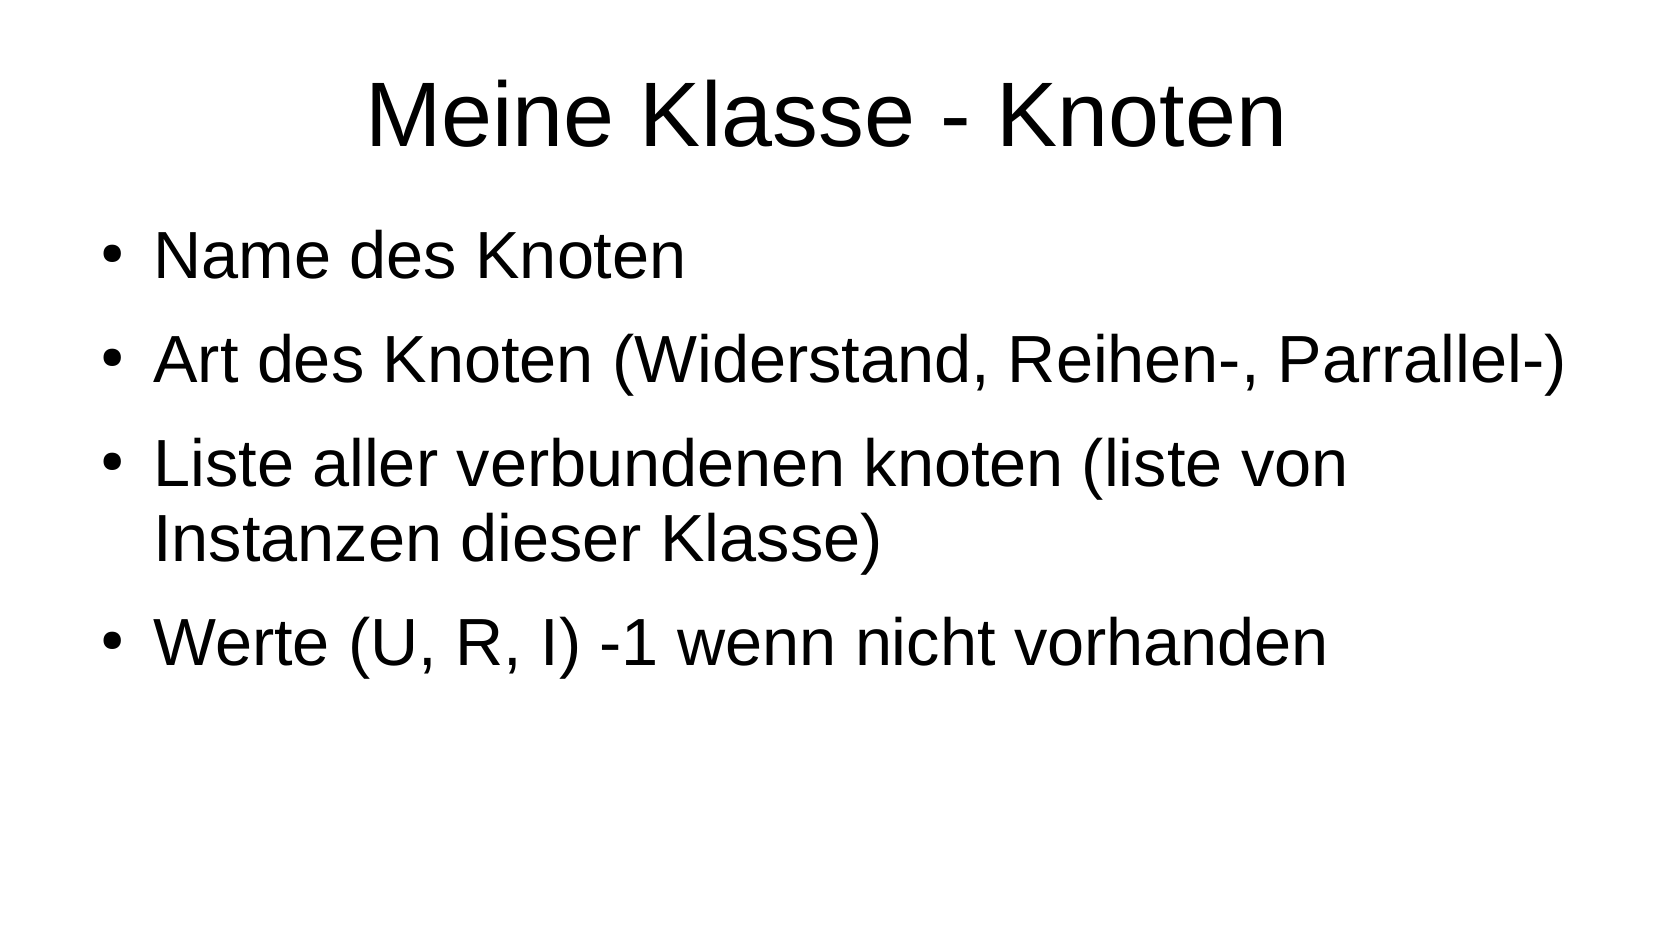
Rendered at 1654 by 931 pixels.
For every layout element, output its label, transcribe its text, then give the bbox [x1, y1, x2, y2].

title Meine Klasse - Knoten [82, 37, 1571, 193]
list Name des Knoten Art des Knoten (Widerstand, Reihen-, Parrallel-) Liste aller verbundenen knoten (liste von Instanzen dieser Klasse) Werte (U, R, I) -1 wenn nicht vorhanden [82, 217, 1571, 758]
